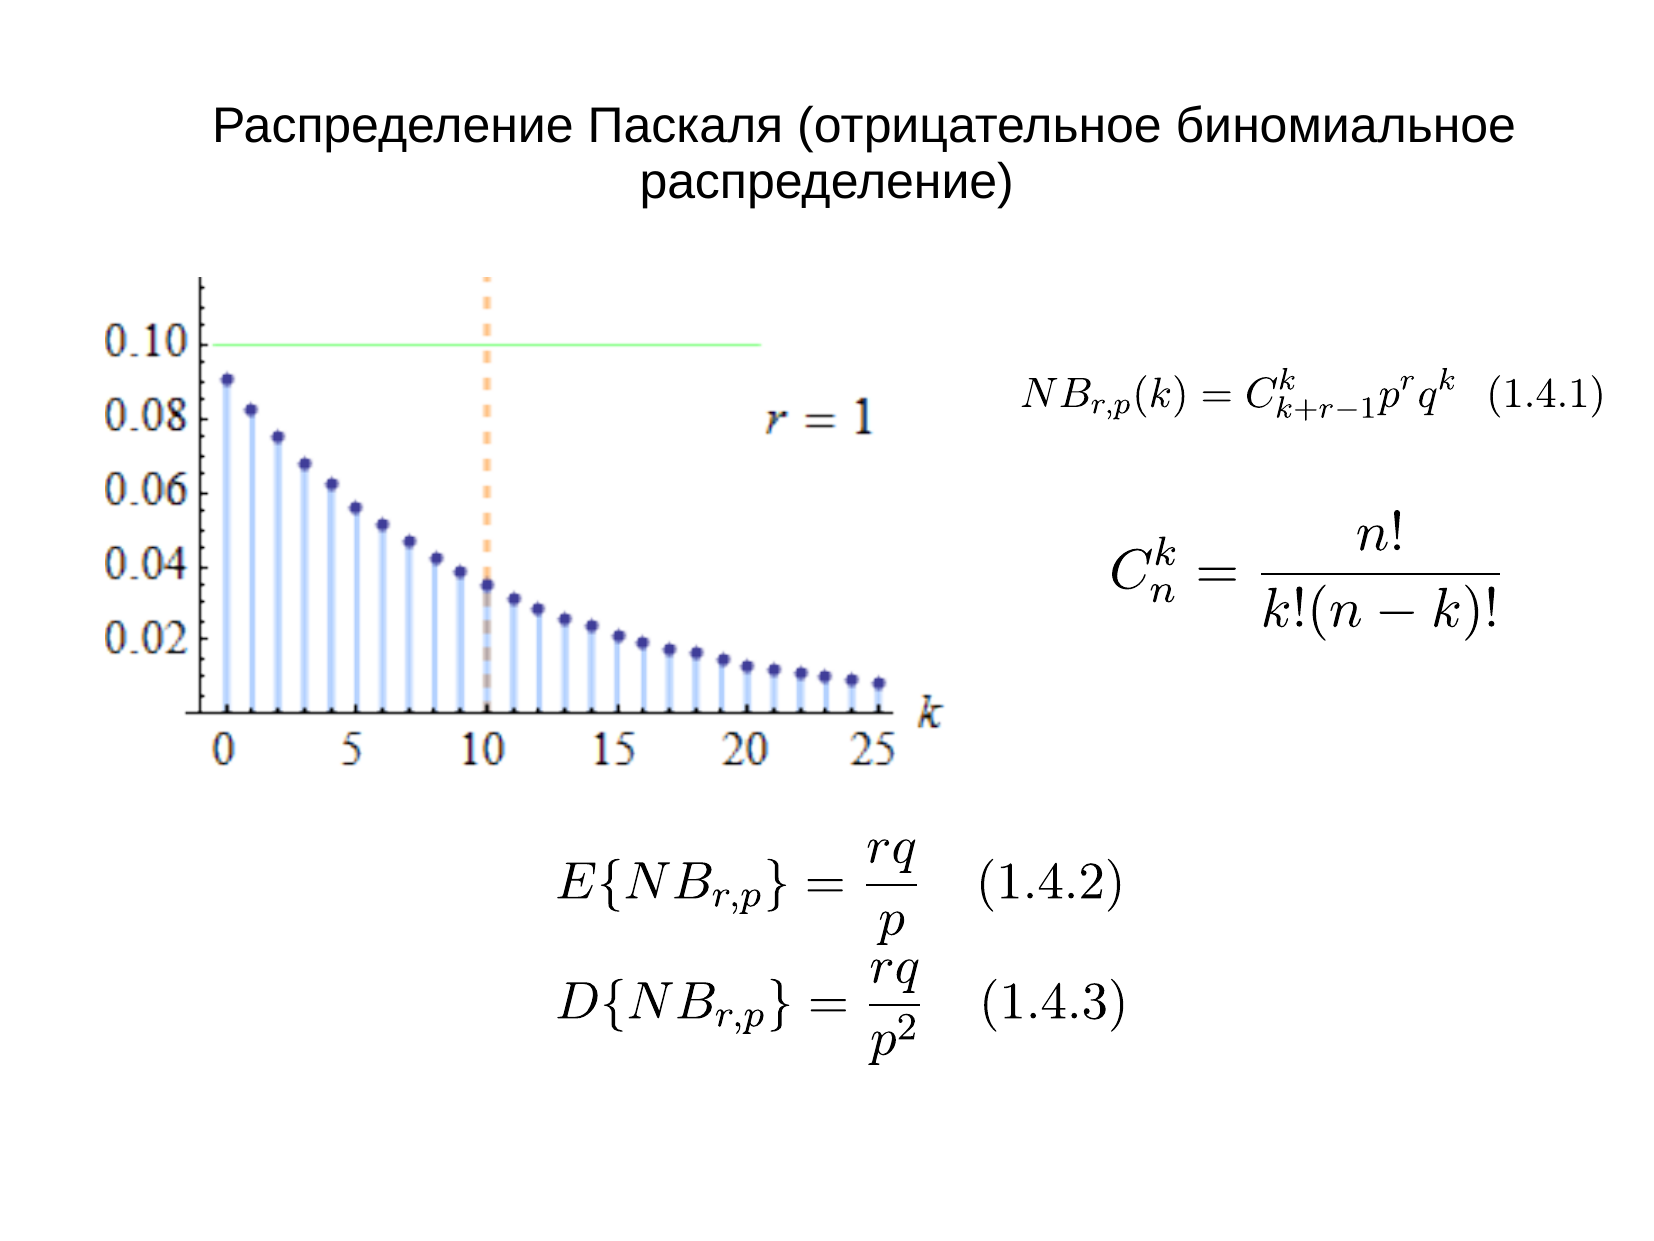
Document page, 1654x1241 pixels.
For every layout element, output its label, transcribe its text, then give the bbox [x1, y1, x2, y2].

picture [105, 277, 949, 781]
picture [555, 959, 1124, 1066]
title Распределение Паскаля (отрицательное биномиальное распределение) [82, 49, 1571, 257]
picture [1020, 367, 1602, 421]
picture [1109, 510, 1501, 641]
picture [555, 839, 1121, 946]
